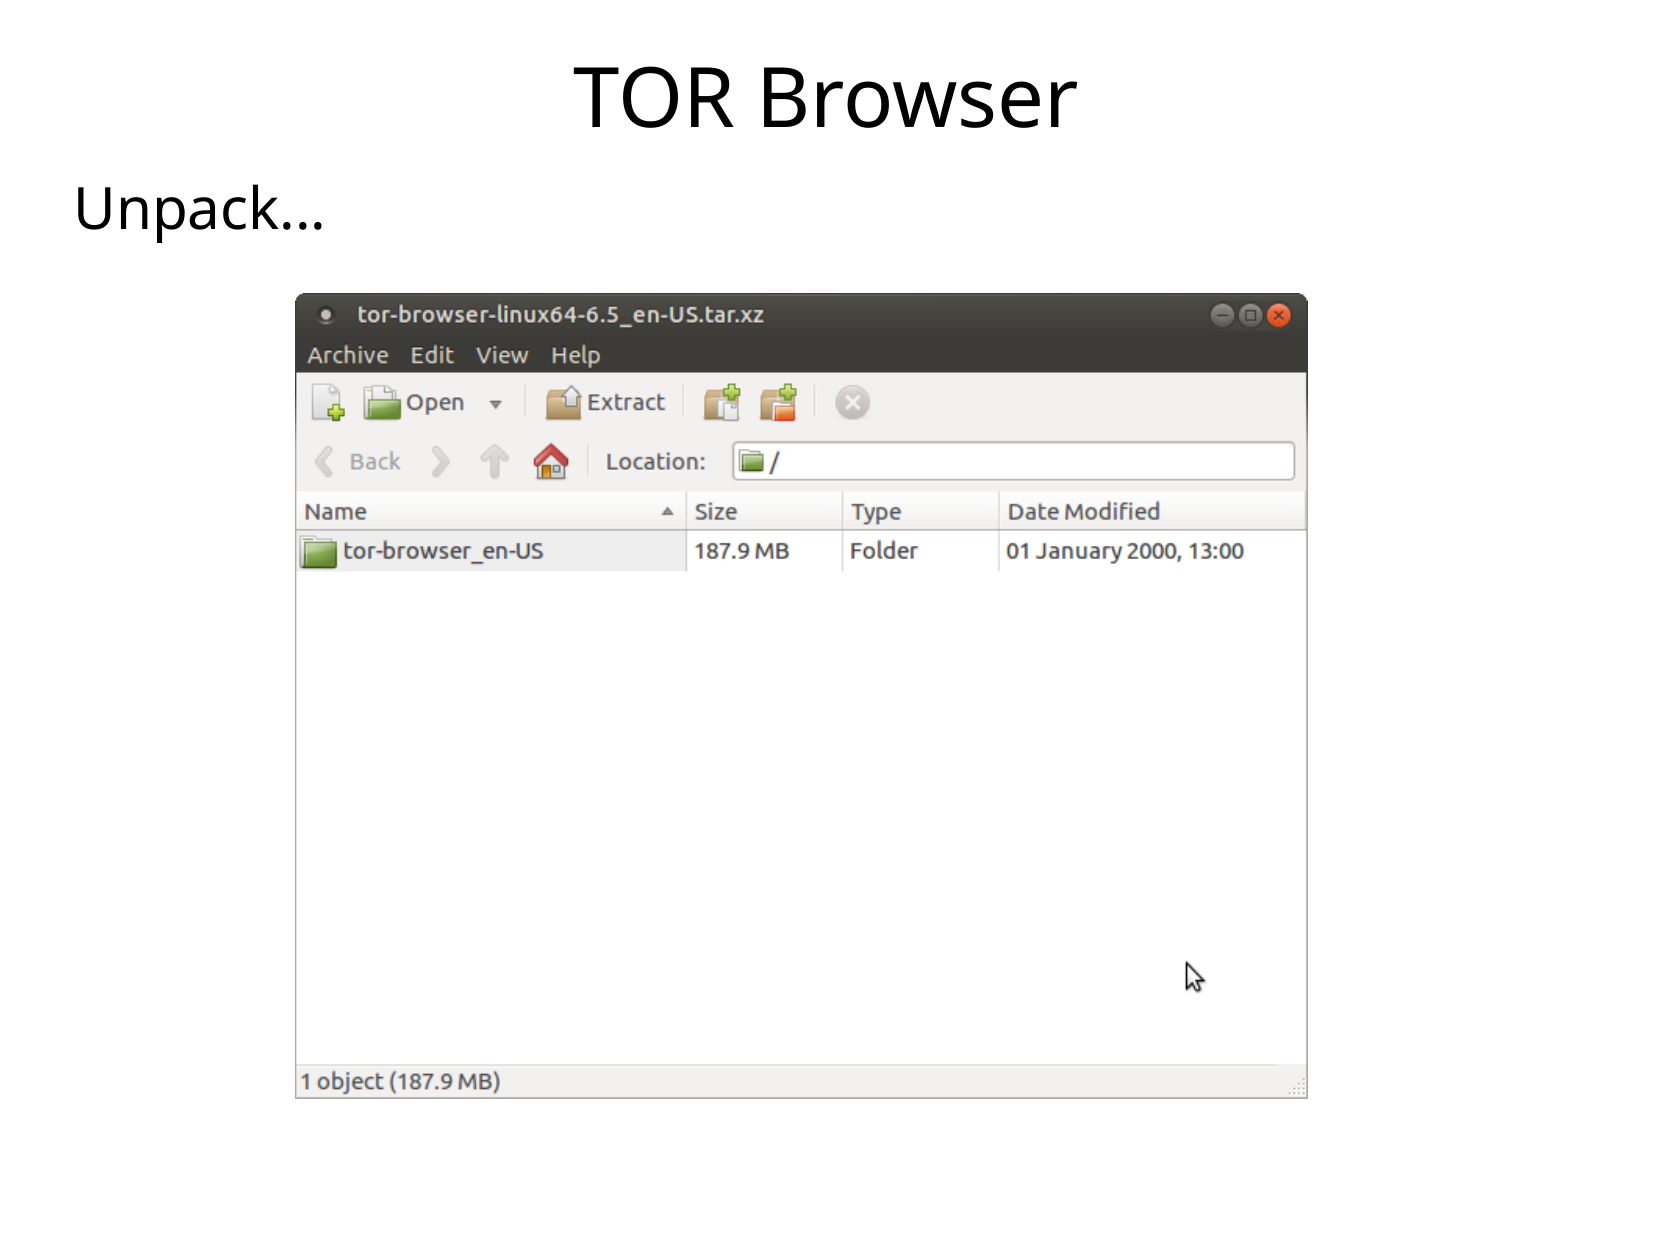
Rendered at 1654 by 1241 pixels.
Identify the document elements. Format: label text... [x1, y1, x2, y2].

text_box Unpack... [59, 141, 1571, 272]
title TOR Browser [82, 49, 1571, 141]
picture [295, 293, 1308, 1099]
